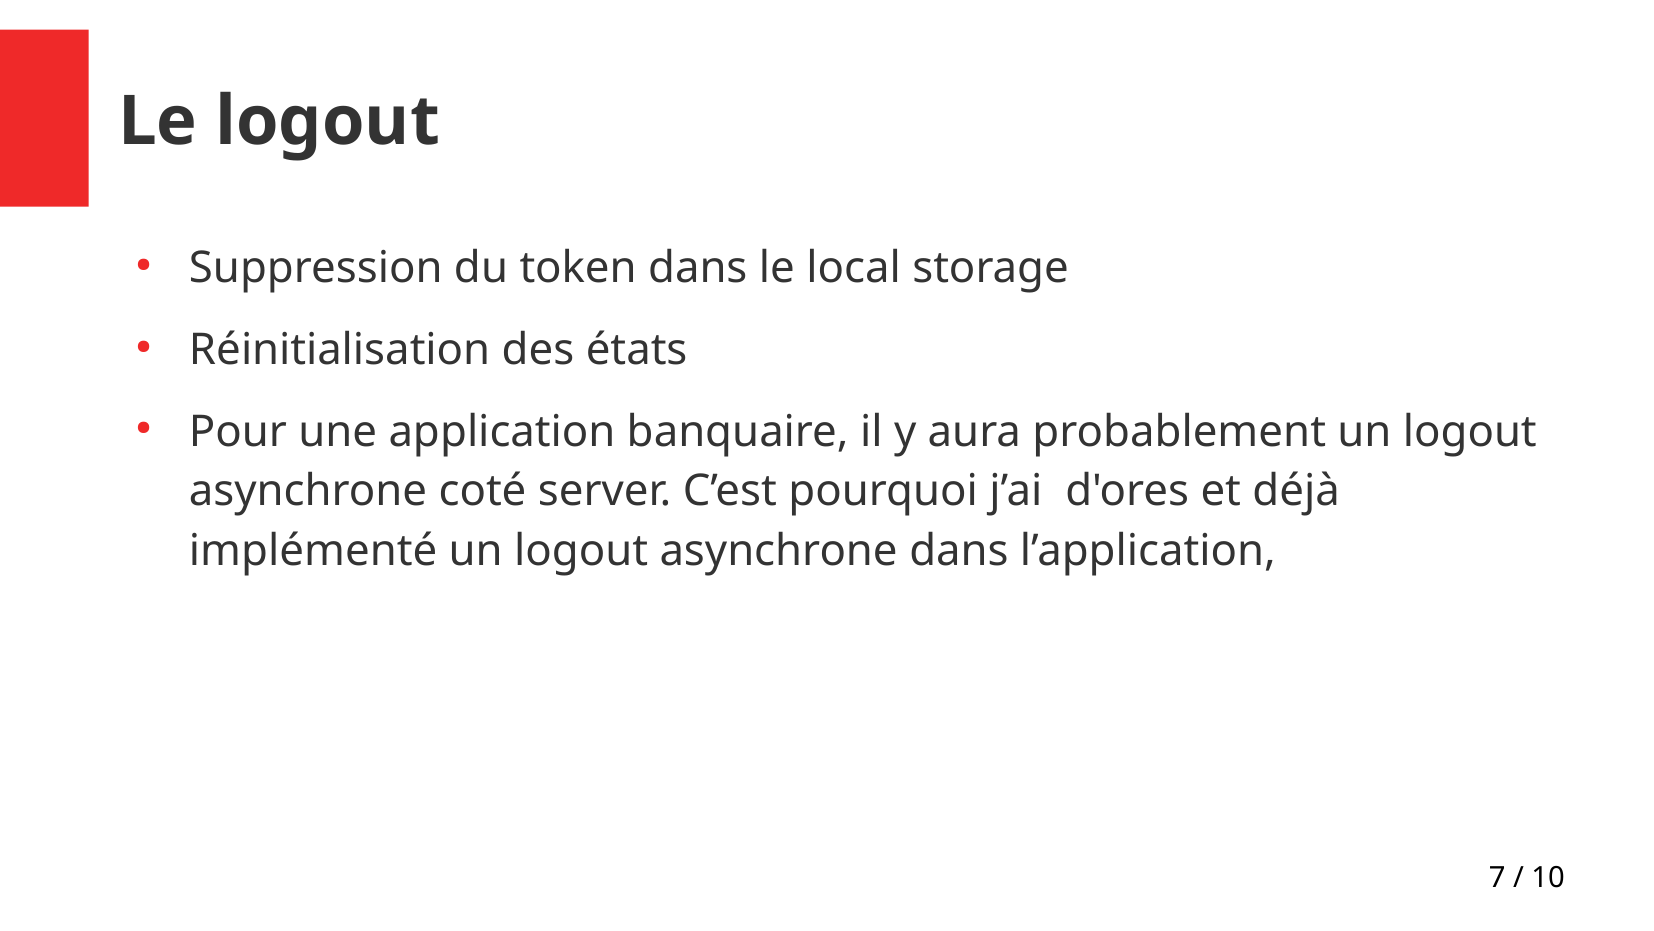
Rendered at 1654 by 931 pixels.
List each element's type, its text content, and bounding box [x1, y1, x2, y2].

list Suppression du token dans le local storage Réinitialisation des états Pour une application banquaire, il y aura probablement un logout asynchrone coté server. C’est pourquoi j’ai d'ores et déjà implémenté un logout asynchrone dans l’application, [118, 236, 1595, 798]
title Le logout [118, 29, 1595, 207]
